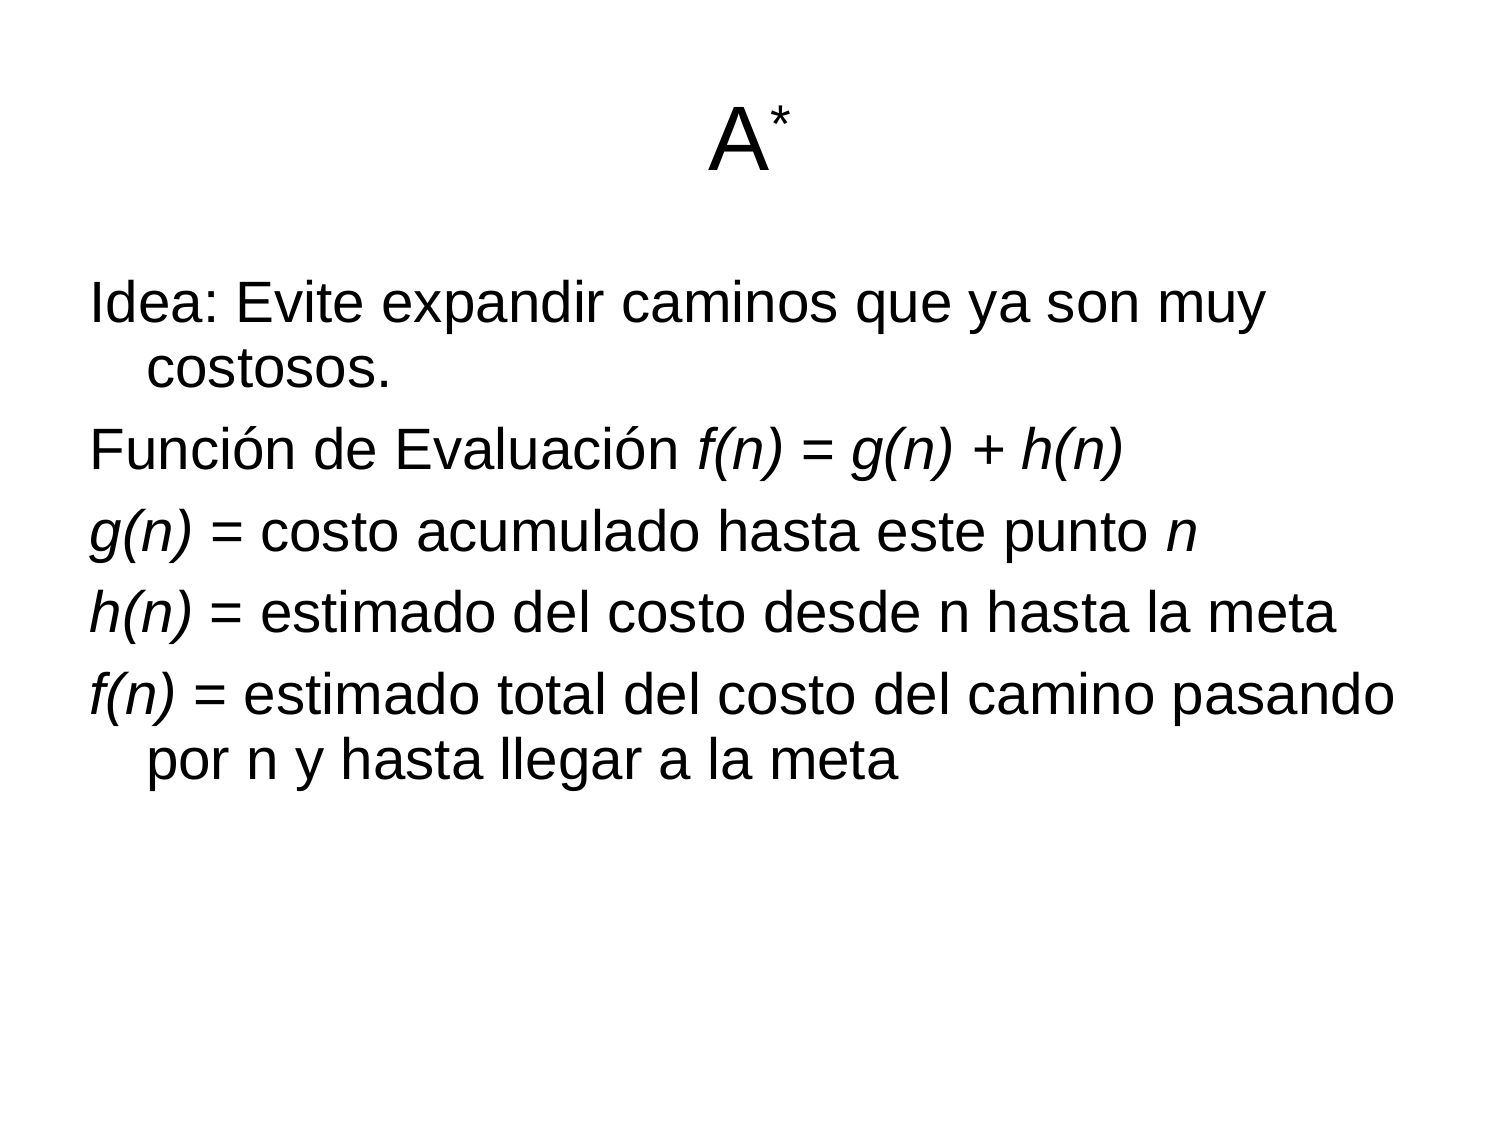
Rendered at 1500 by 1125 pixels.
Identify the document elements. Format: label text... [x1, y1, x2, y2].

list Idea: Evite expandir caminos que ya son muy costosos. Función de Evaluación f(n) = g(n) + h(n) g(n) = costo acumulado hasta este punto n h(n) = estimado del costo desde n hasta la meta f(n) = estimado total del costo del camino pasando por n y hasta llegar a la meta [75, 262, 1426, 1006]
title A* [75, 45, 1426, 233]
